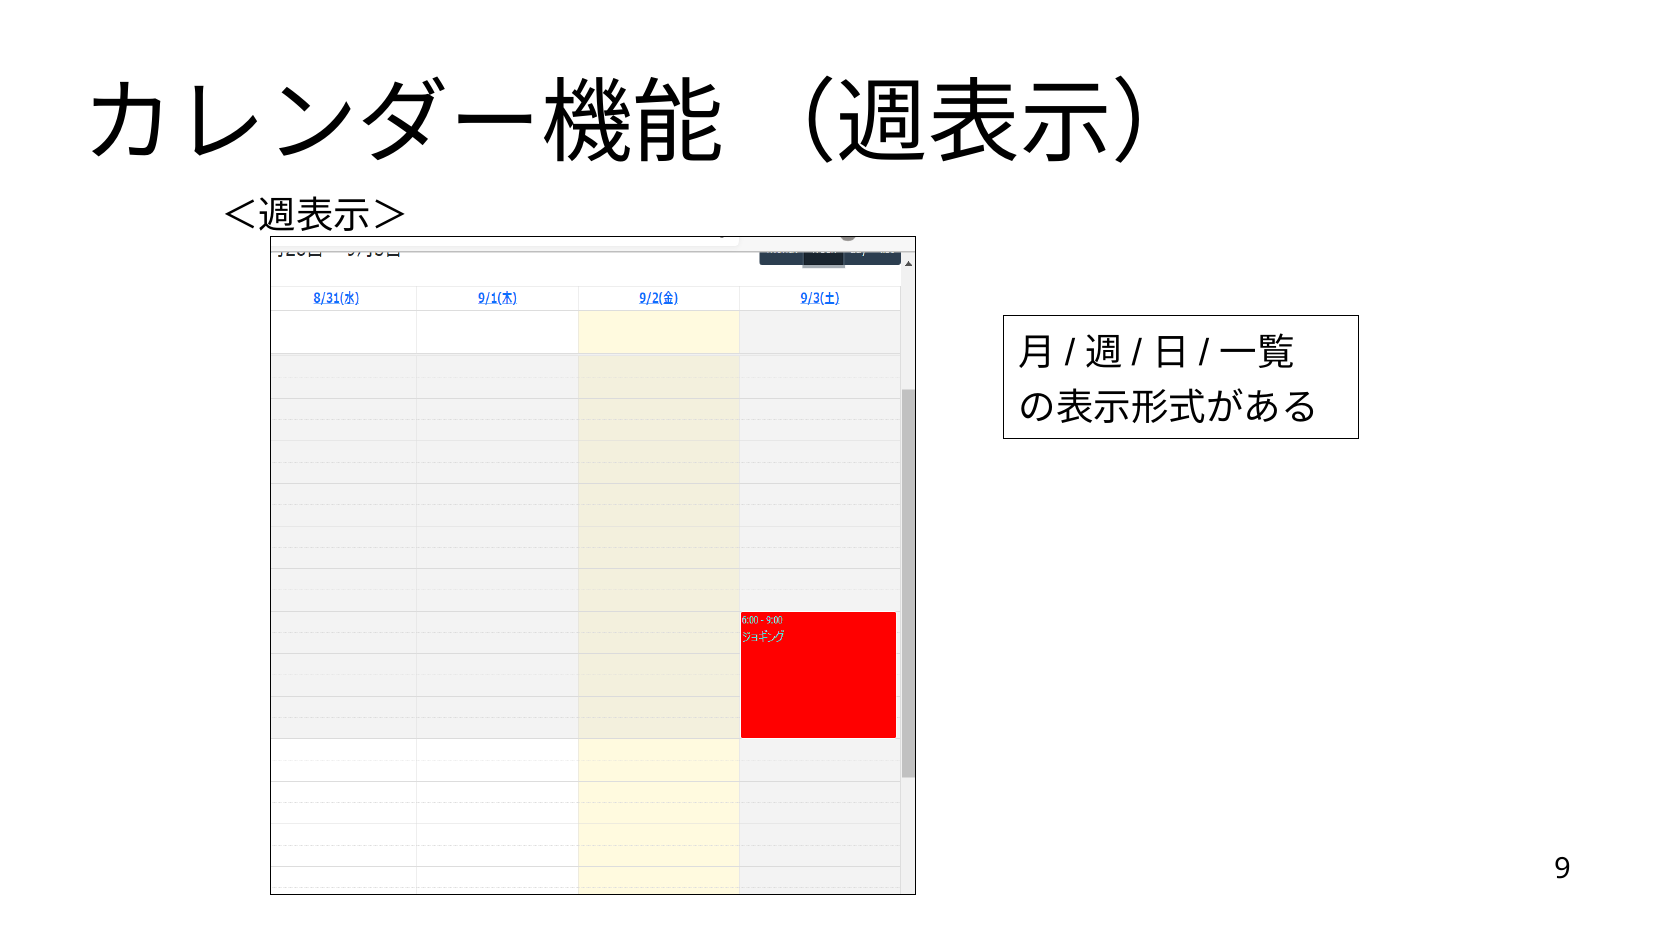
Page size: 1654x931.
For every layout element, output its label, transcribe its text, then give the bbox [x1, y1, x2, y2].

picture [270, 236, 916, 895]
title カレンダー機能 （週表示） [82, 37, 1571, 193]
text_box 月 / 週 / 日 / 一覧 の表示形式がある [1003, 315, 1359, 414]
text_box ＜週表示＞ [206, 177, 443, 275]
